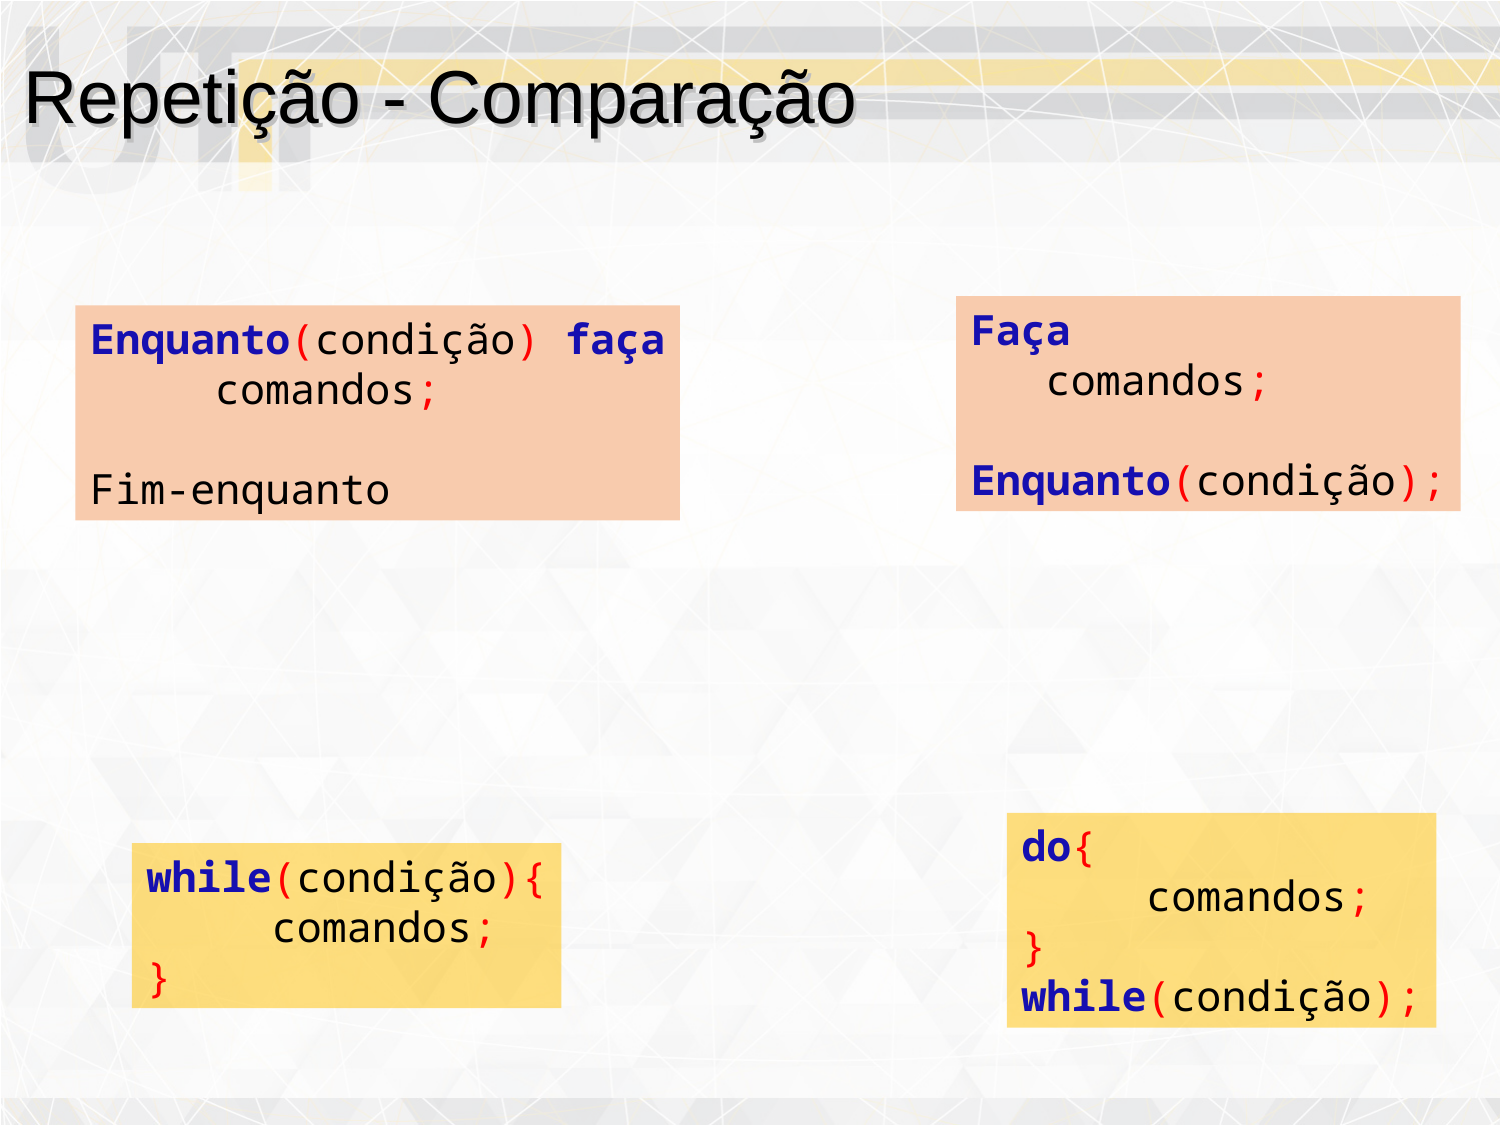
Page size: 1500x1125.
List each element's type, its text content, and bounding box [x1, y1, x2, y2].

text_box Faça comandos; Enquanto(condição); [956, 296, 1461, 512]
text_box while(condição){ comandos; } [131, 843, 562, 1009]
title Repetição - Comparação [23, 18, 1489, 178]
text_box do{ comandos; } while(condição); [1006, 812, 1437, 1028]
text_box Enquanto(condição) faça comandos; Fim-enquanto [75, 305, 680, 521]
